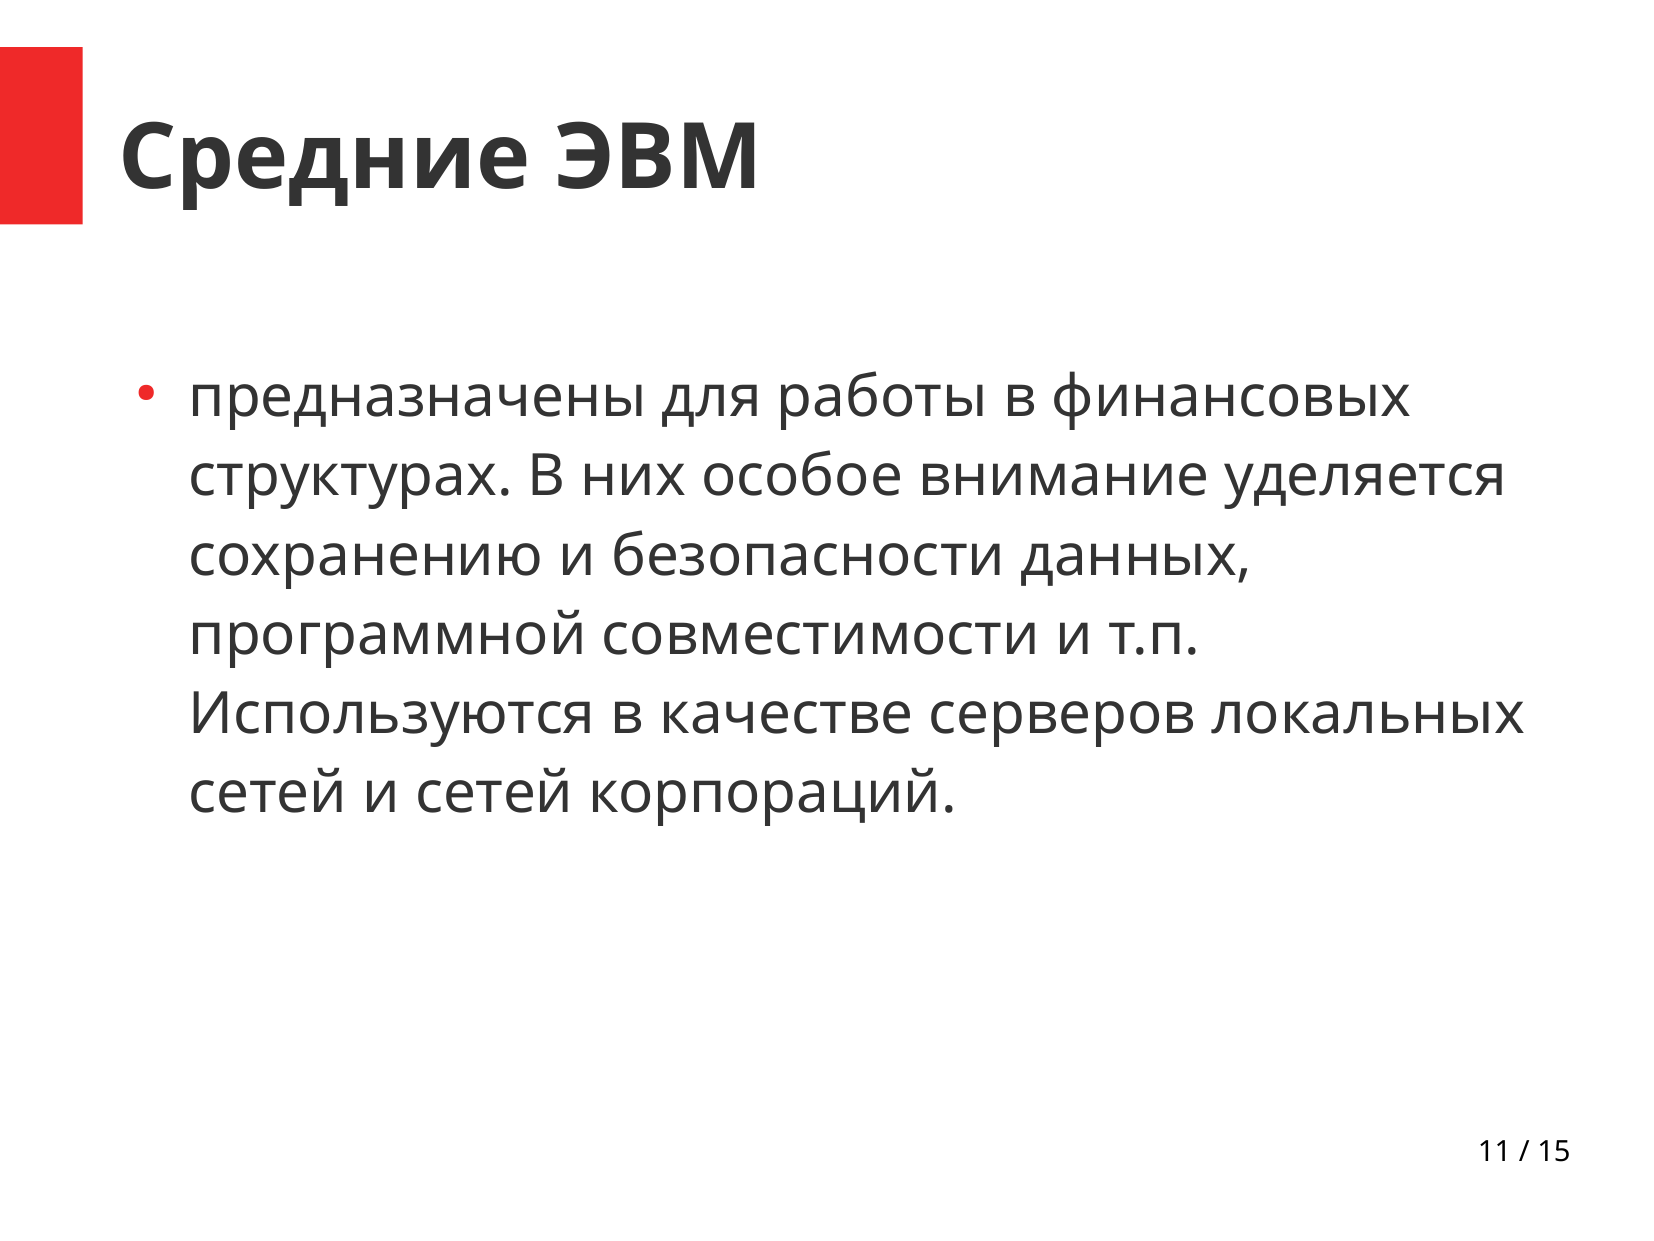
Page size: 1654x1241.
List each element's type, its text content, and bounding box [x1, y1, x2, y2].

title Средние ЭВМ [118, 49, 1571, 257]
list предназначены для работы в финансовых структурах. В них особое внимание уделяется сохранению и безопасности данных, программной совместимости и т.п. Используются в качестве серверов локальных сетей и сетей корпораций. [118, 354, 1536, 1074]
